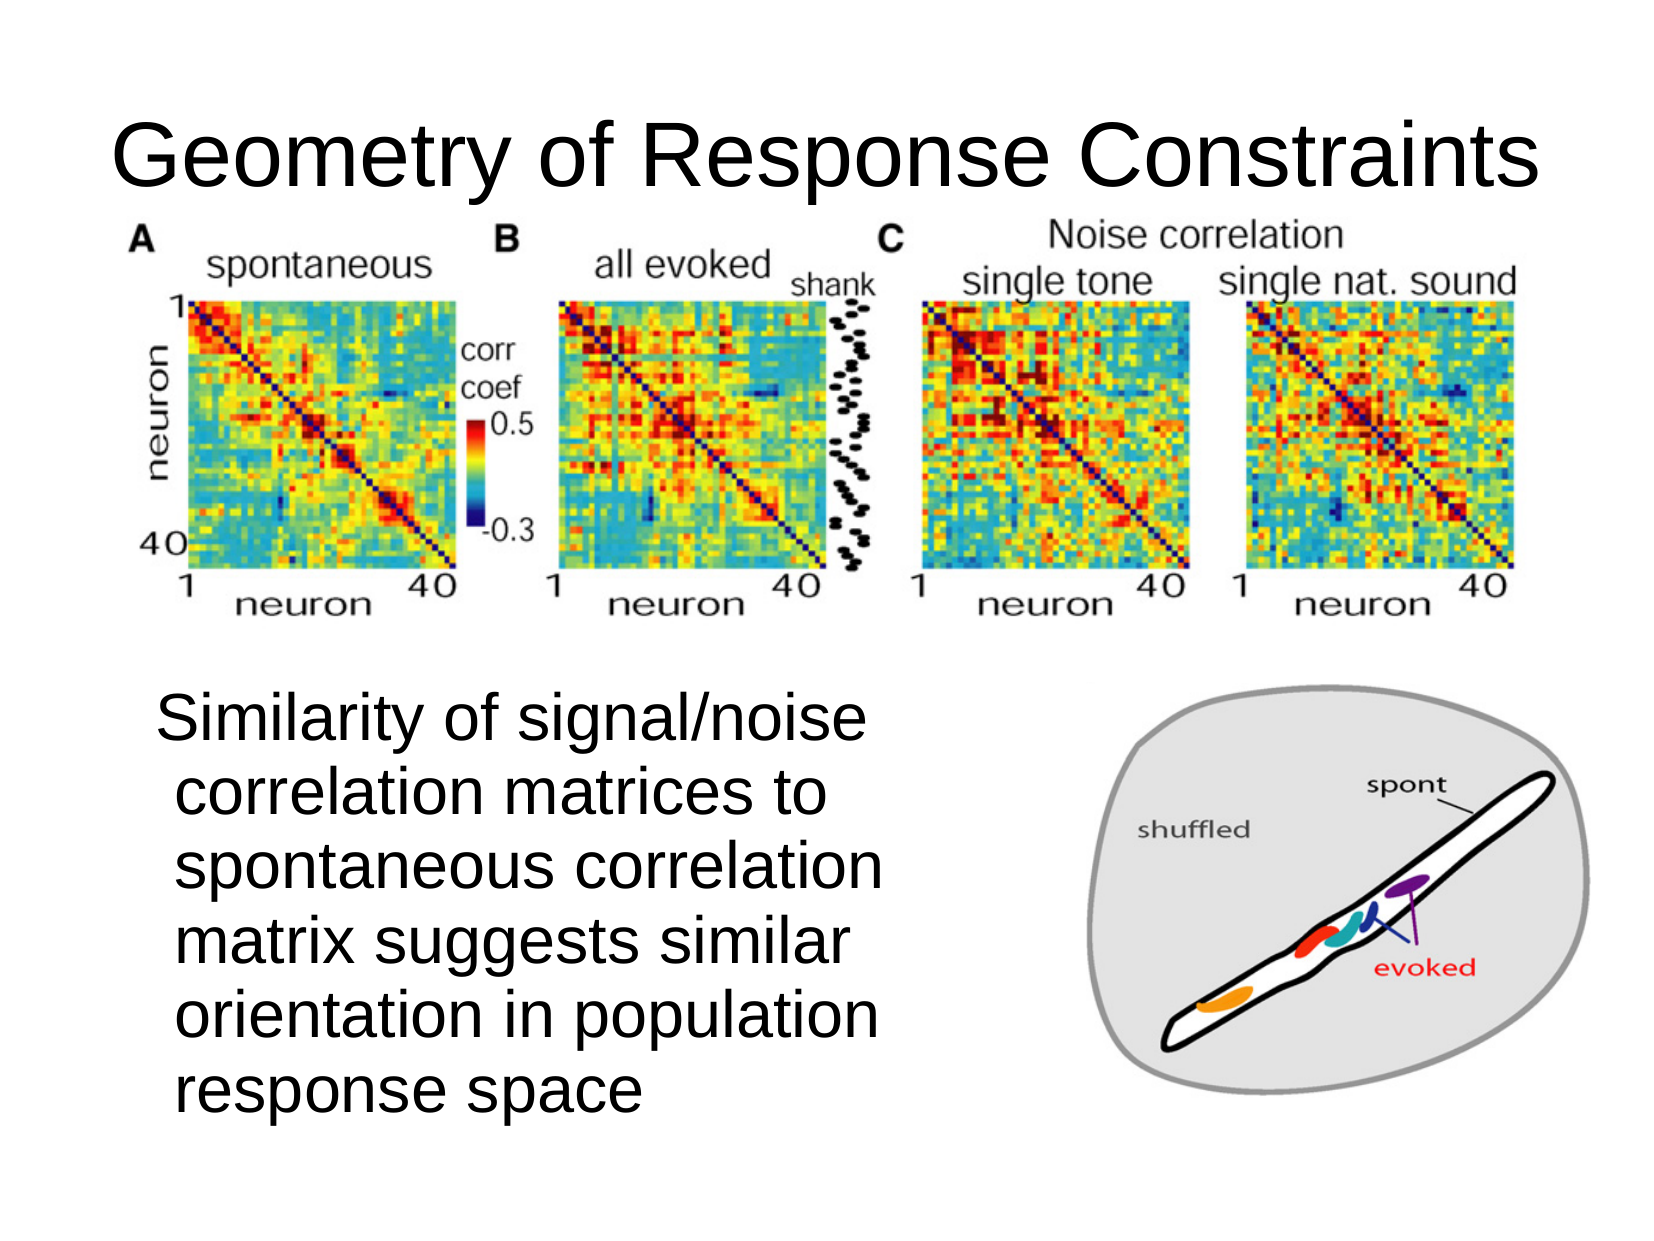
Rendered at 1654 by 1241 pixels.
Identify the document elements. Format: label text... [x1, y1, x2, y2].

title Geometry of Response Constraints [82, 49, 1571, 257]
picture [1086, 682, 1592, 1120]
picture [126, 216, 1528, 660]
text_box Similarity of signal/noise correlation matrices to spontaneous correlation matrix suggests similar orientation in population response space [0, 544, 941, 1241]
